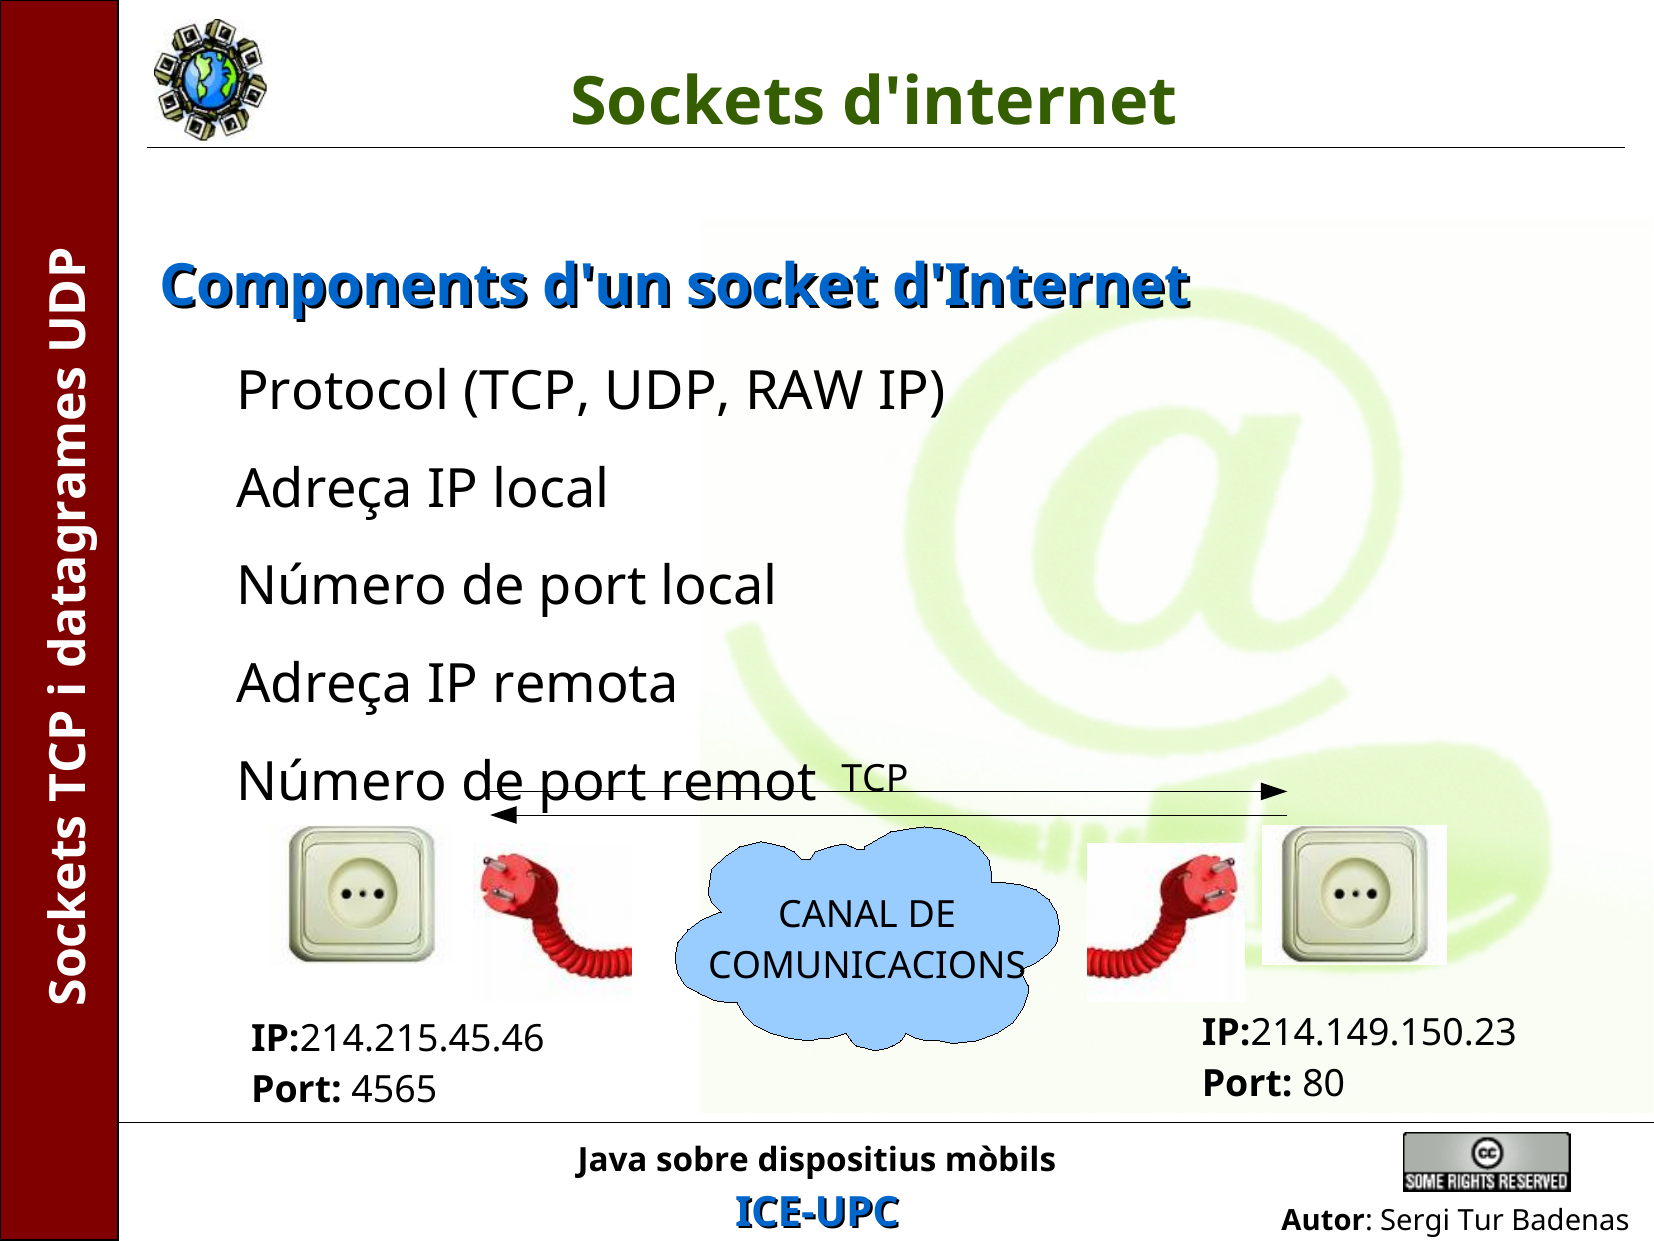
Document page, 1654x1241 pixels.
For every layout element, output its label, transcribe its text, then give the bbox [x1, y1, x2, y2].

picture [1329, 1088, 1339, 1094]
picture [1087, 843, 1245, 1002]
text_box TCP [826, 744, 932, 791]
text_box CANAL DE COMUNICACIONS [675, 826, 1060, 1051]
picture [1307, 1088, 1318, 1094]
text_box IP:214.215.45.46 Port: 4565 [236, 1003, 553, 1094]
picture [269, 825, 454, 965]
text_box TCP [826, 792, 932, 797]
title Sockets d'internet [129, 56, 1619, 141]
picture [1403, 1132, 1571, 1192]
picture [700, 217, 1654, 1113]
text_box IP:214.149.150.23 Port: 80 [1187, 998, 1525, 1088]
picture [154, 19, 268, 56]
picture [473, 843, 632, 1002]
picture [1262, 825, 1447, 965]
list Components d'un socket d'Internet Protocol (TCP, UDP, RAW IP) Adreça IP local Número de port local Adreça IP remota Número de port remot [141, 242, 1630, 1078]
